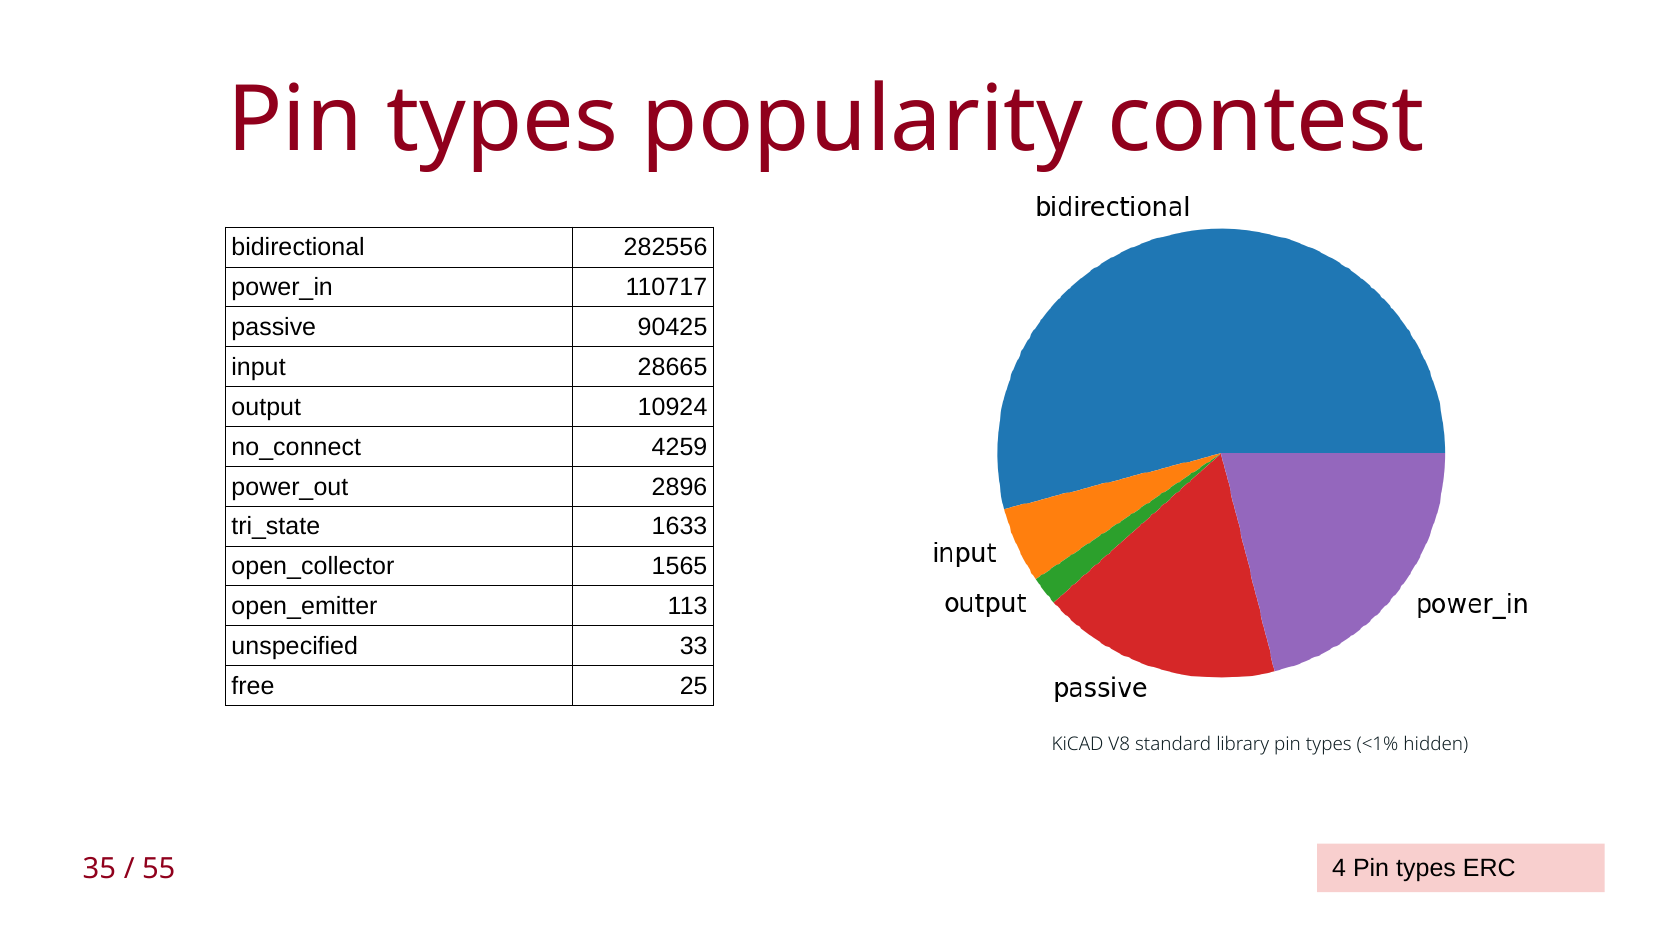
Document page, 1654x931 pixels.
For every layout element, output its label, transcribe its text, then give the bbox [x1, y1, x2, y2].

table_cell open_collector [226, 547, 572, 585]
table_cell 25 [573, 666, 713, 705]
table_cell output [226, 387, 572, 426]
table_cell power_in [226, 268, 572, 306]
table_cell 33 [573, 626, 713, 665]
table_cell 1565 [573, 547, 713, 585]
table_header bidirectional [226, 228, 572, 267]
table_cell 2896 [573, 467, 713, 506]
title Pin types popularity contest [82, 37, 1571, 193]
table_cell 90425 [573, 307, 713, 346]
table_header 282556 [573, 228, 713, 267]
table_cell tri_state [226, 507, 572, 546]
table_cell 113 [573, 586, 713, 625]
table_cell 1633 [573, 507, 713, 546]
picture [920, 176, 1531, 728]
text_box 4 Pin types ERC [1317, 843, 1605, 893]
table_cell free [226, 666, 572, 705]
table_cell open_emitter [226, 586, 572, 625]
table_cell unspecified [226, 626, 572, 665]
table_cell passive [226, 307, 572, 346]
table_cell 110717 [573, 268, 713, 306]
list KiCAD V8 standard library pin types (<1% hidden) [980, 730, 1512, 764]
table_cell 4259 [573, 427, 713, 466]
table_cell no_connect [226, 427, 572, 466]
table_cell power_out [226, 467, 572, 506]
table_cell 10924 [573, 387, 713, 426]
table_cell input [226, 347, 572, 386]
table_cell 28665 [573, 347, 713, 386]
